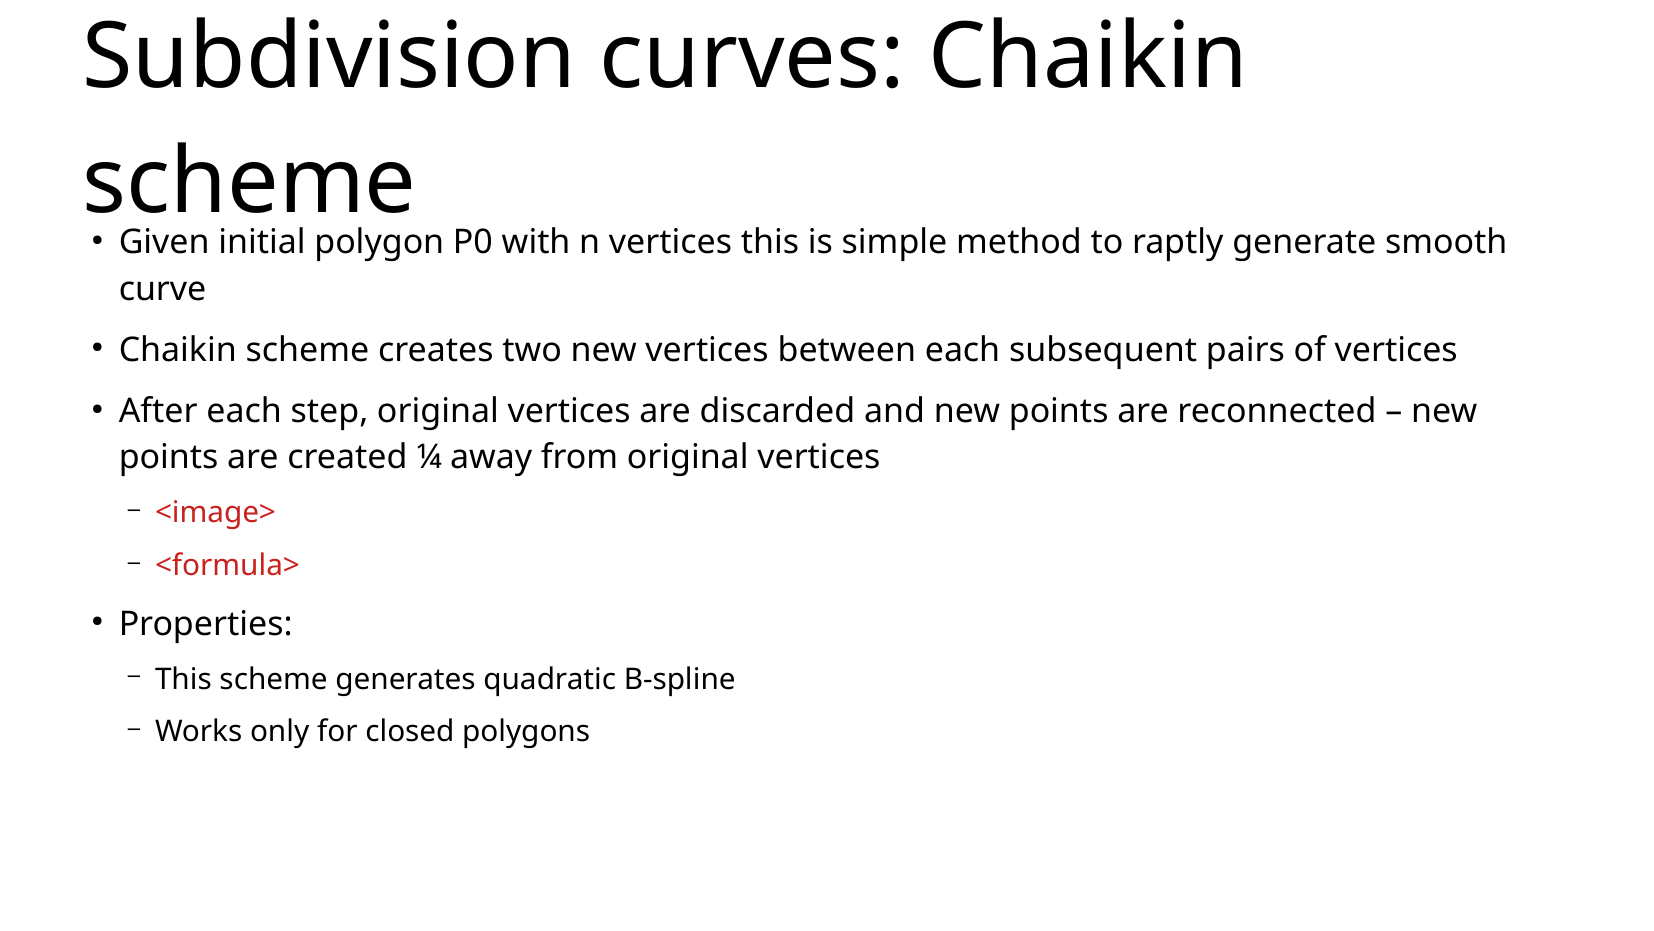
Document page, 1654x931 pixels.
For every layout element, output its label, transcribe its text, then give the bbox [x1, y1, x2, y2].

list Given initial polygon P0 with n vertices this is simple method to raptly generate smooth curve Chaikin scheme creates two new vertices between each subsequent pairs of vertices After each step, original vertices are discarded and new points are reconnected – new points are created ¼ away from original vertices <image> <formula> Properties: This scheme generates quadratic B-spline Works only for closed polygons [82, 217, 1571, 758]
title Subdivision curves: Chaikin scheme [82, 37, 1571, 193]
